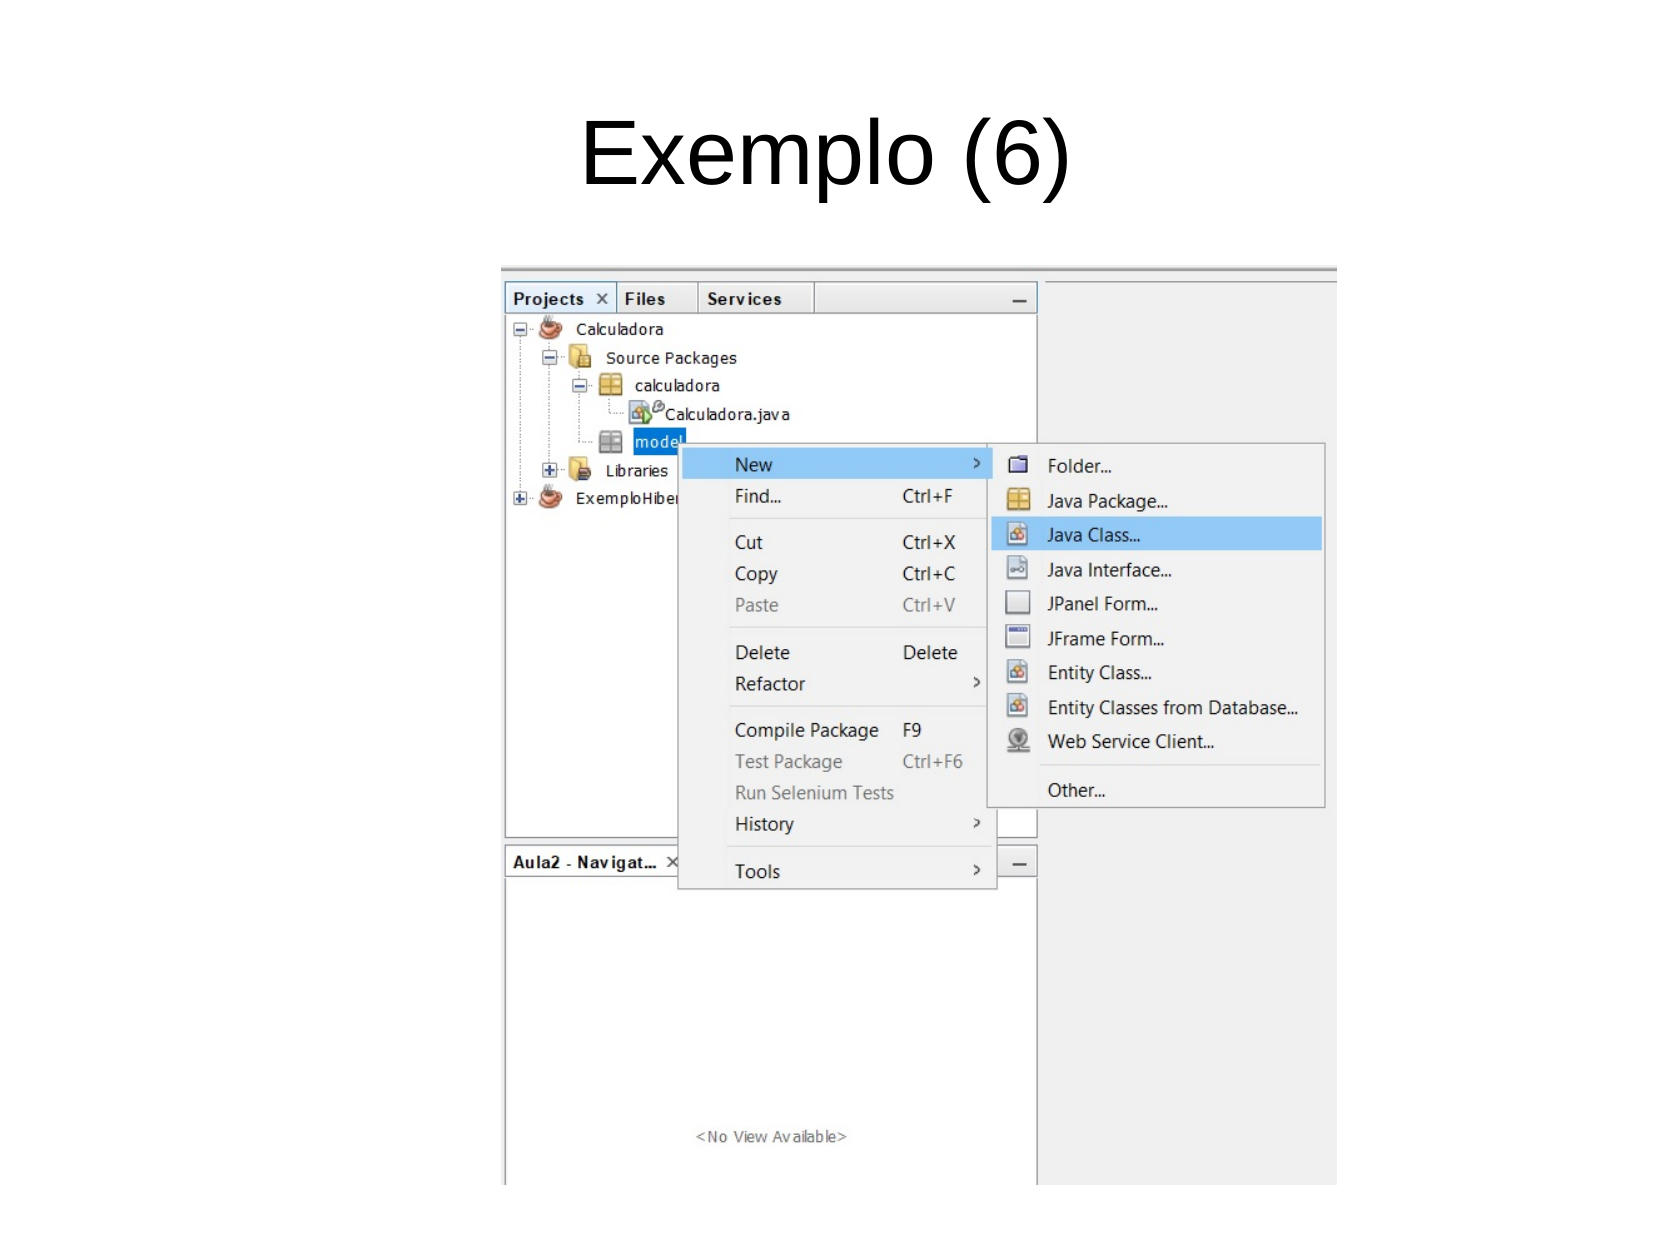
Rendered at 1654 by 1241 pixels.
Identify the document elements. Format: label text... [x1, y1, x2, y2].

title Exemplo (6) [82, 49, 1571, 257]
picture [501, 265, 1337, 1185]
